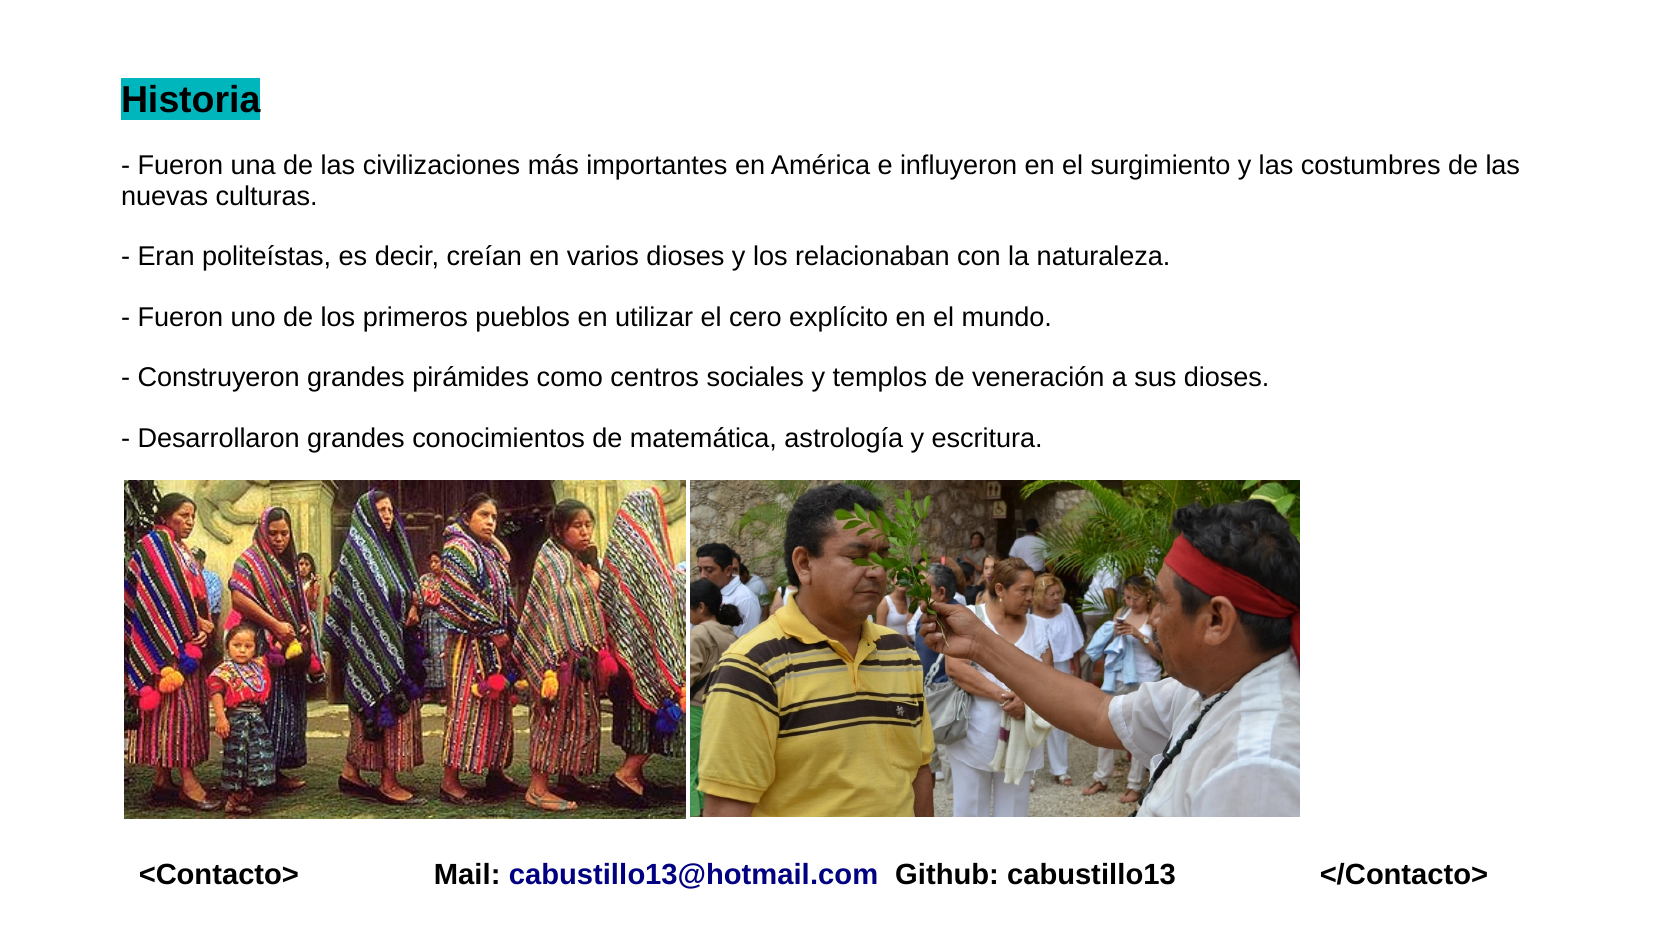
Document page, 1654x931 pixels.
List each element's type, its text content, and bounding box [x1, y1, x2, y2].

text_box <Contacto> Mail: cabustillo13@hotmail.com Github: cabustillo13 </Contacto> [124, 850, 1654, 898]
picture [124, 480, 686, 819]
picture [690, 480, 1300, 817]
text_box Historia - Fueron una de las civilizaciones más importantes en América e influyeron en el surgimiento y las costumbres de las nuevas culturas. - Eran politeístas, es decir, creían en varios dioses y los relacionaban con la naturaleza. - Fueron uno de los primeros pueblos en utilizar el cero explícito en el mundo. - Construyeron grandes pirámides como centros sociales y templos de veneración a sus dioses. - Desarrollaron grandes conocimientos de matemática, astrología y escritura. [106, 70, 1571, 711]
